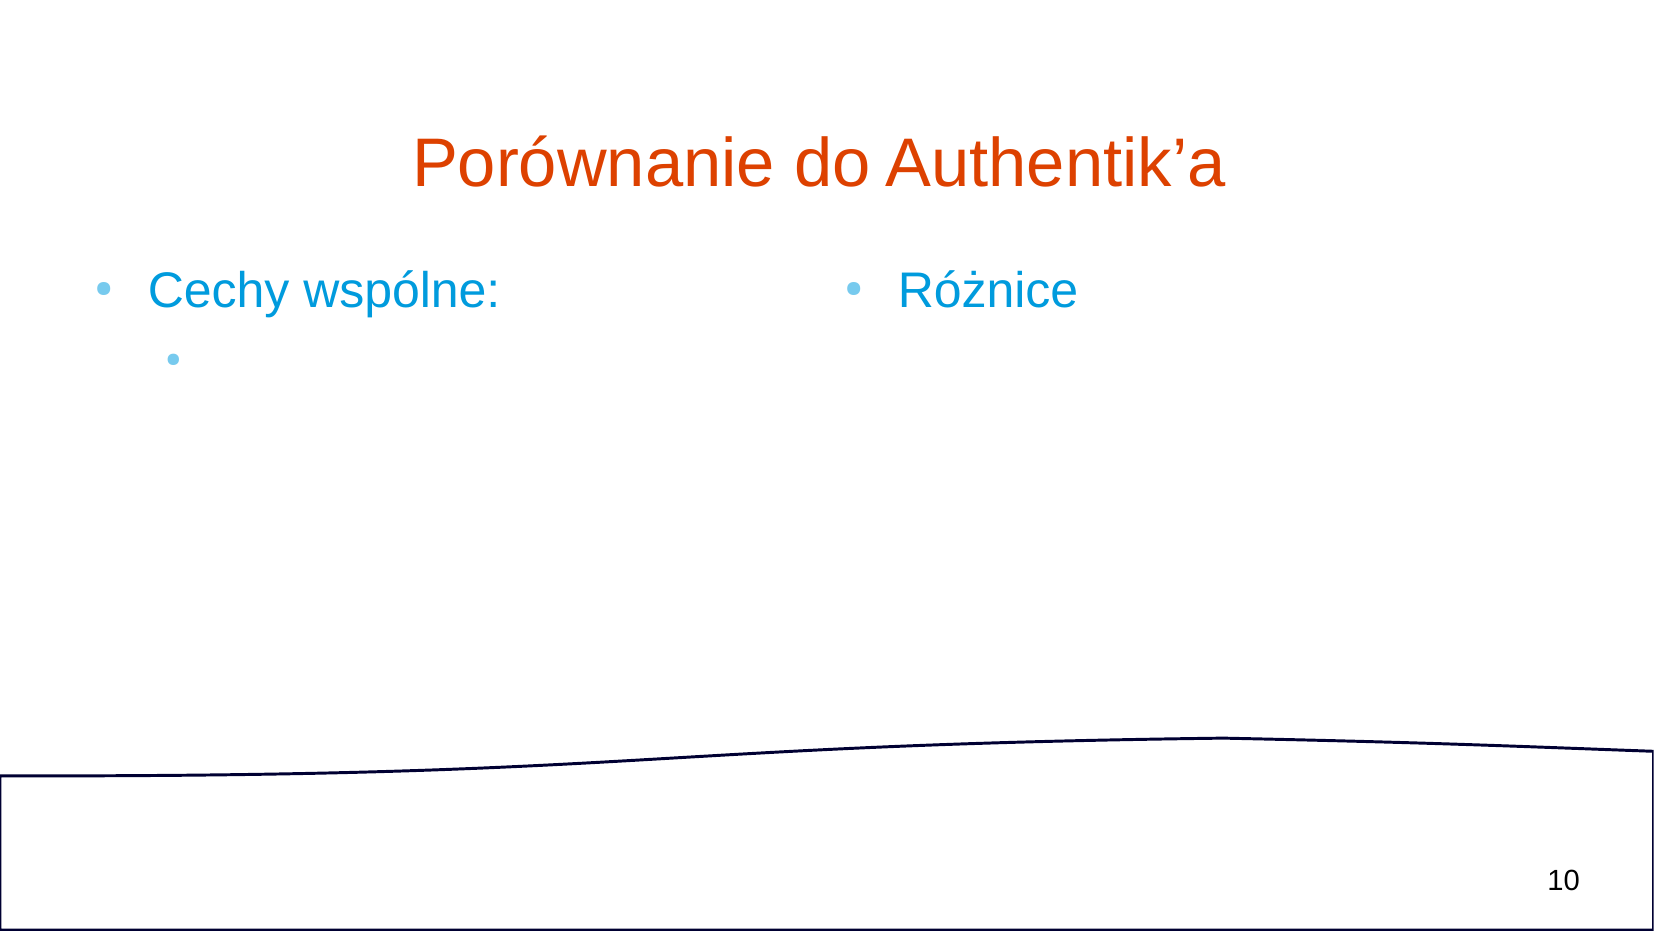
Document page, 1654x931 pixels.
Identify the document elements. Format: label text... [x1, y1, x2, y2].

list Cechy wspólne: [77, 262, 788, 751]
list Różnice [827, 262, 1538, 751]
title Porównanie do Authentik’a [75, 62, 1564, 263]
